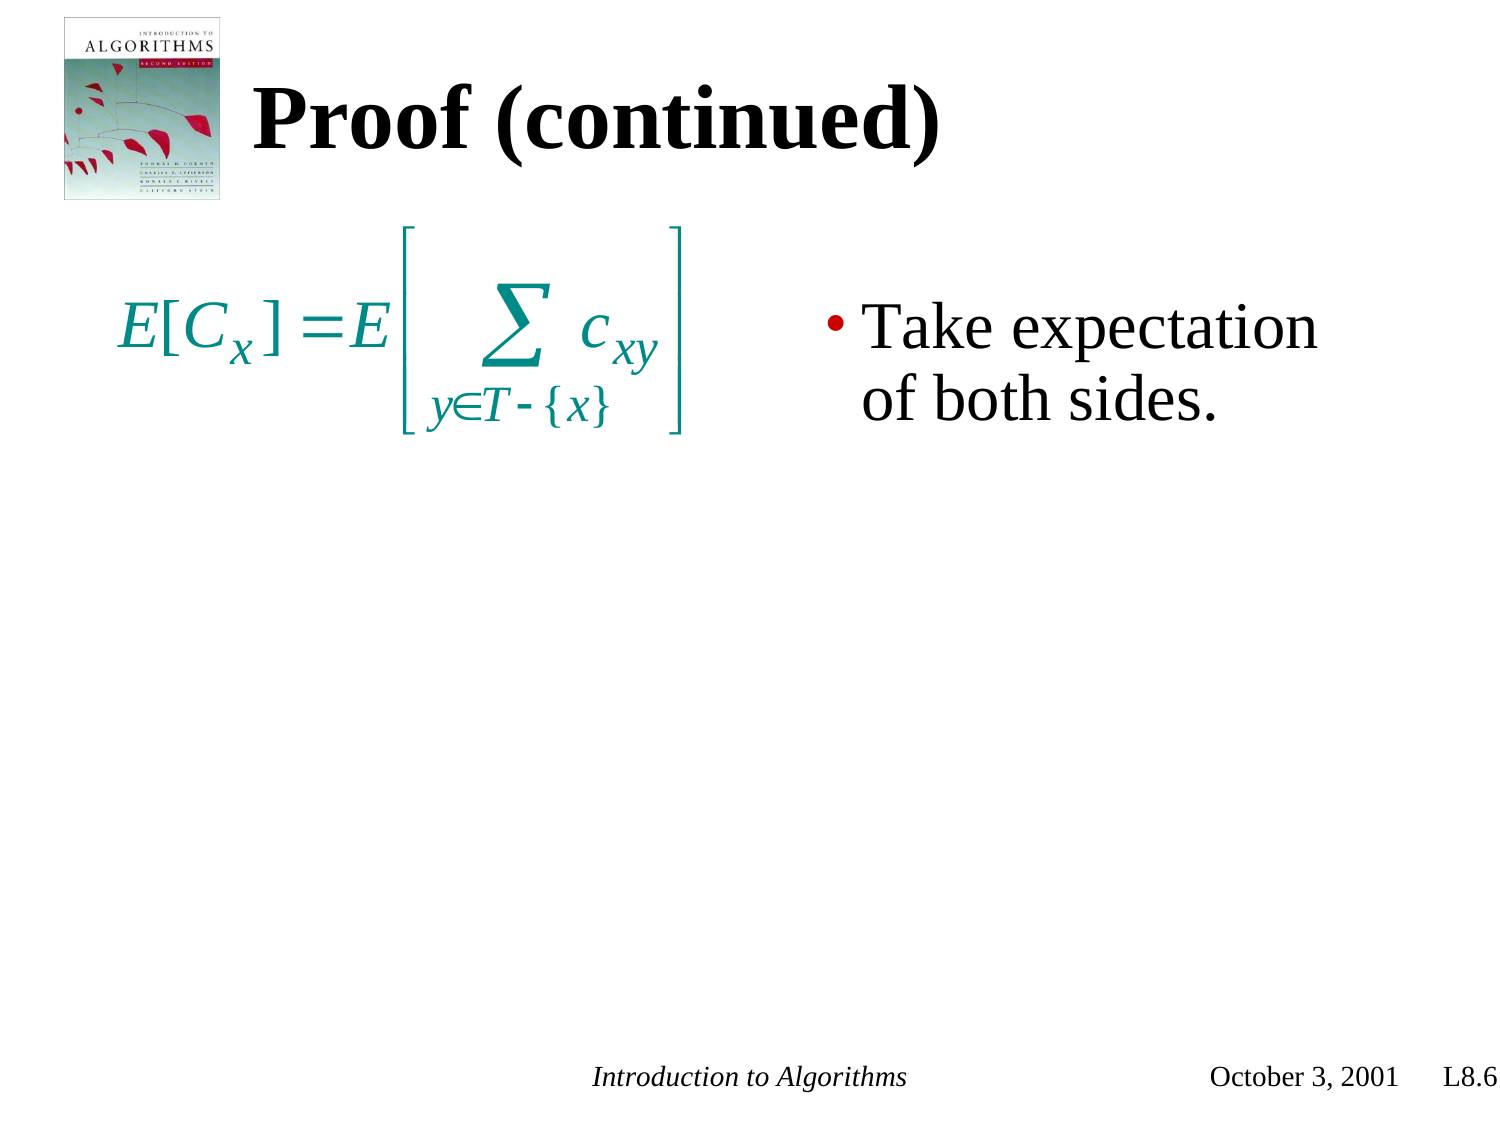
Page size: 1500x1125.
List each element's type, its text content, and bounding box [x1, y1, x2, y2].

chart [113, 220, 698, 440]
picture [64, 17, 220, 200]
text_box Proof (continued) [237, 24, 1476, 213]
text_box October 3, 2001 L8.<number> [1087, 1049, 1500, 1101]
text_box Take expectation of both sides. [809, 283, 1351, 443]
text_box Introduction to Algorithms [577, 1049, 923, 1101]
